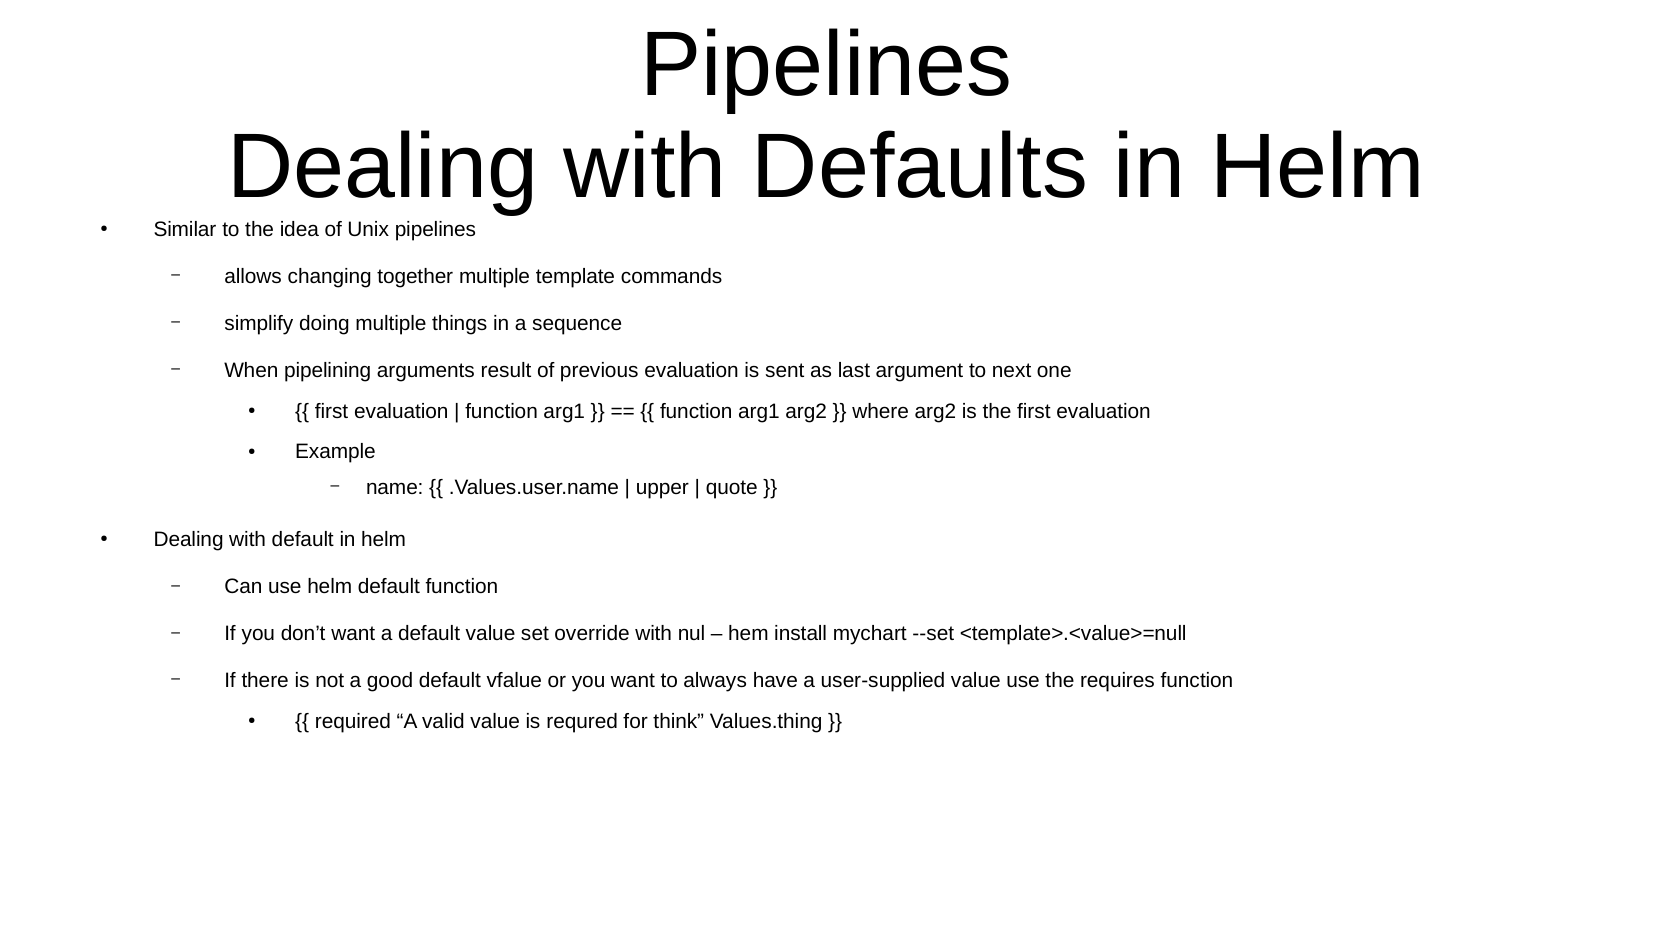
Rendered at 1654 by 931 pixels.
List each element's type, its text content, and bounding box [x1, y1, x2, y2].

list Similar to the idea of Unix pipelines allows changing together multiple template commands simplify doing multiple things in a sequence When pipelining arguments result of previous evaluation is sent as last argument to next one {{ first evaluation | function arg1 }} == {{ function arg1 arg2 }} where arg2 is the first evaluation Example name: {{ .Values.user.name | upper | quote }} Dealing with default in helm Can use helm default function If you don’t want a default value set override with nul – hem install mychart --set <template>.<value>=null If there is not a good default vfalue or you want to always have a user-supplied value use the requires function {{ required “A valid value is requred for think” Values.thing }} [82, 217, 1651, 916]
title Pipelines Dealing with Defaults in Helm [82, 12, 1571, 217]
